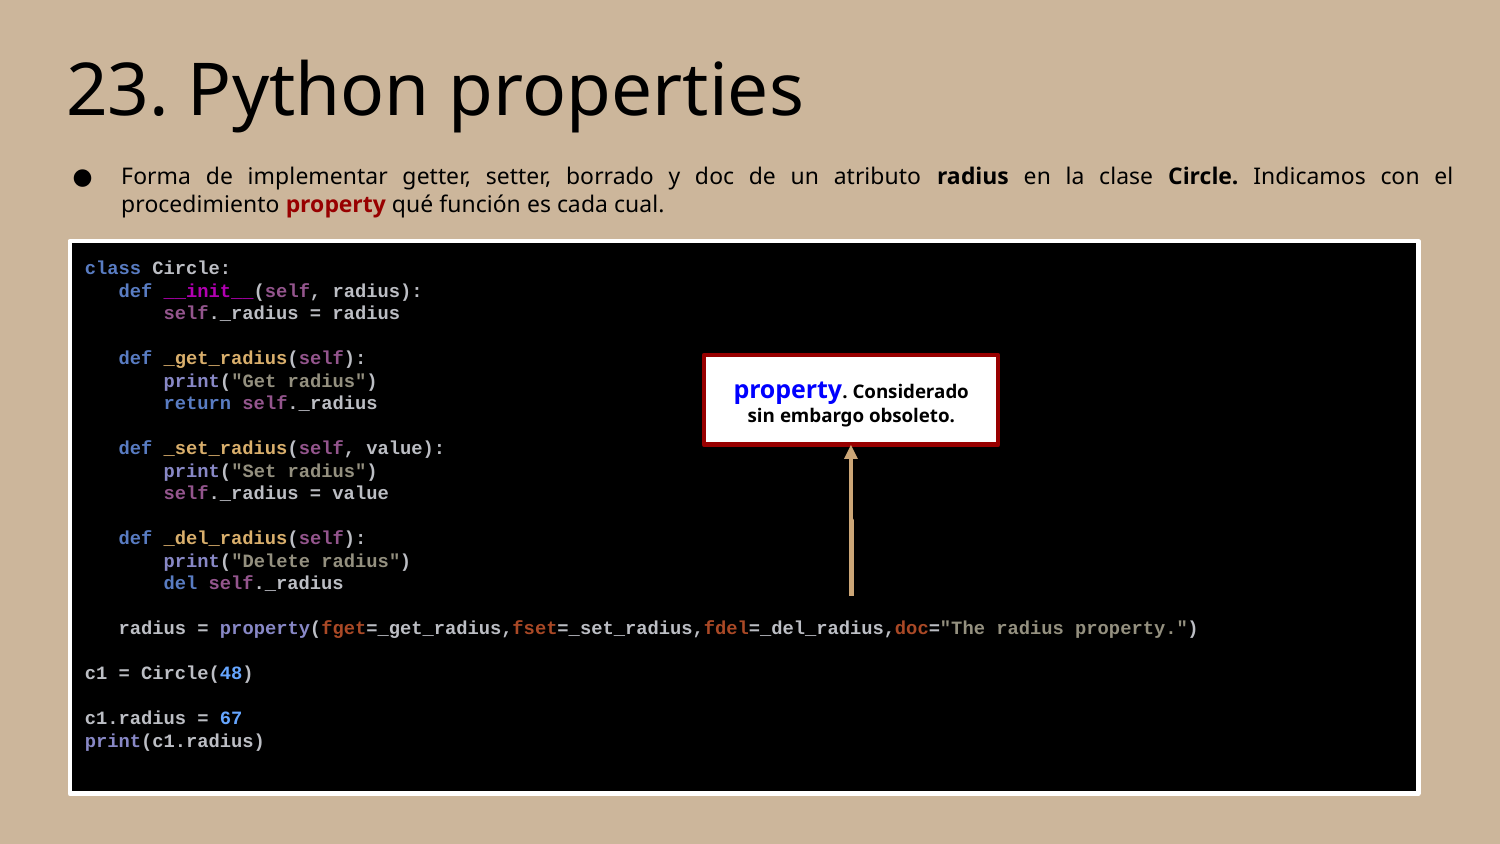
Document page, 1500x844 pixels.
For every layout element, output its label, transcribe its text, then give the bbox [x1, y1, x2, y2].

text_box property. Considerado sin embargo obsoleto. [704, 354, 999, 445]
text_box class Circle: def __init__(self, radius): self._radius = radius def _get_radius(self): print("Get radius") return self._radius def _set_radius(self, value): print("Set radius") self._radius = value def _del_radius(self): print("Delete radius") del self._radius radius = property(fget=_get_radius,fset=_set_radius,fdel=_del_radius,doc="The radius property.") c1 = Circle(48) c1.radius = 67 print(c1.radius) [69, 241, 1419, 794]
text_box Forma de implementar getter, setter, borrado y doc de un atributo radius en la clase Circle. Indicamos con el procedimiento property qué función es cada cual. [31, 156, 1469, 271]
title 23. Python properties [51, 8, 1449, 146]
